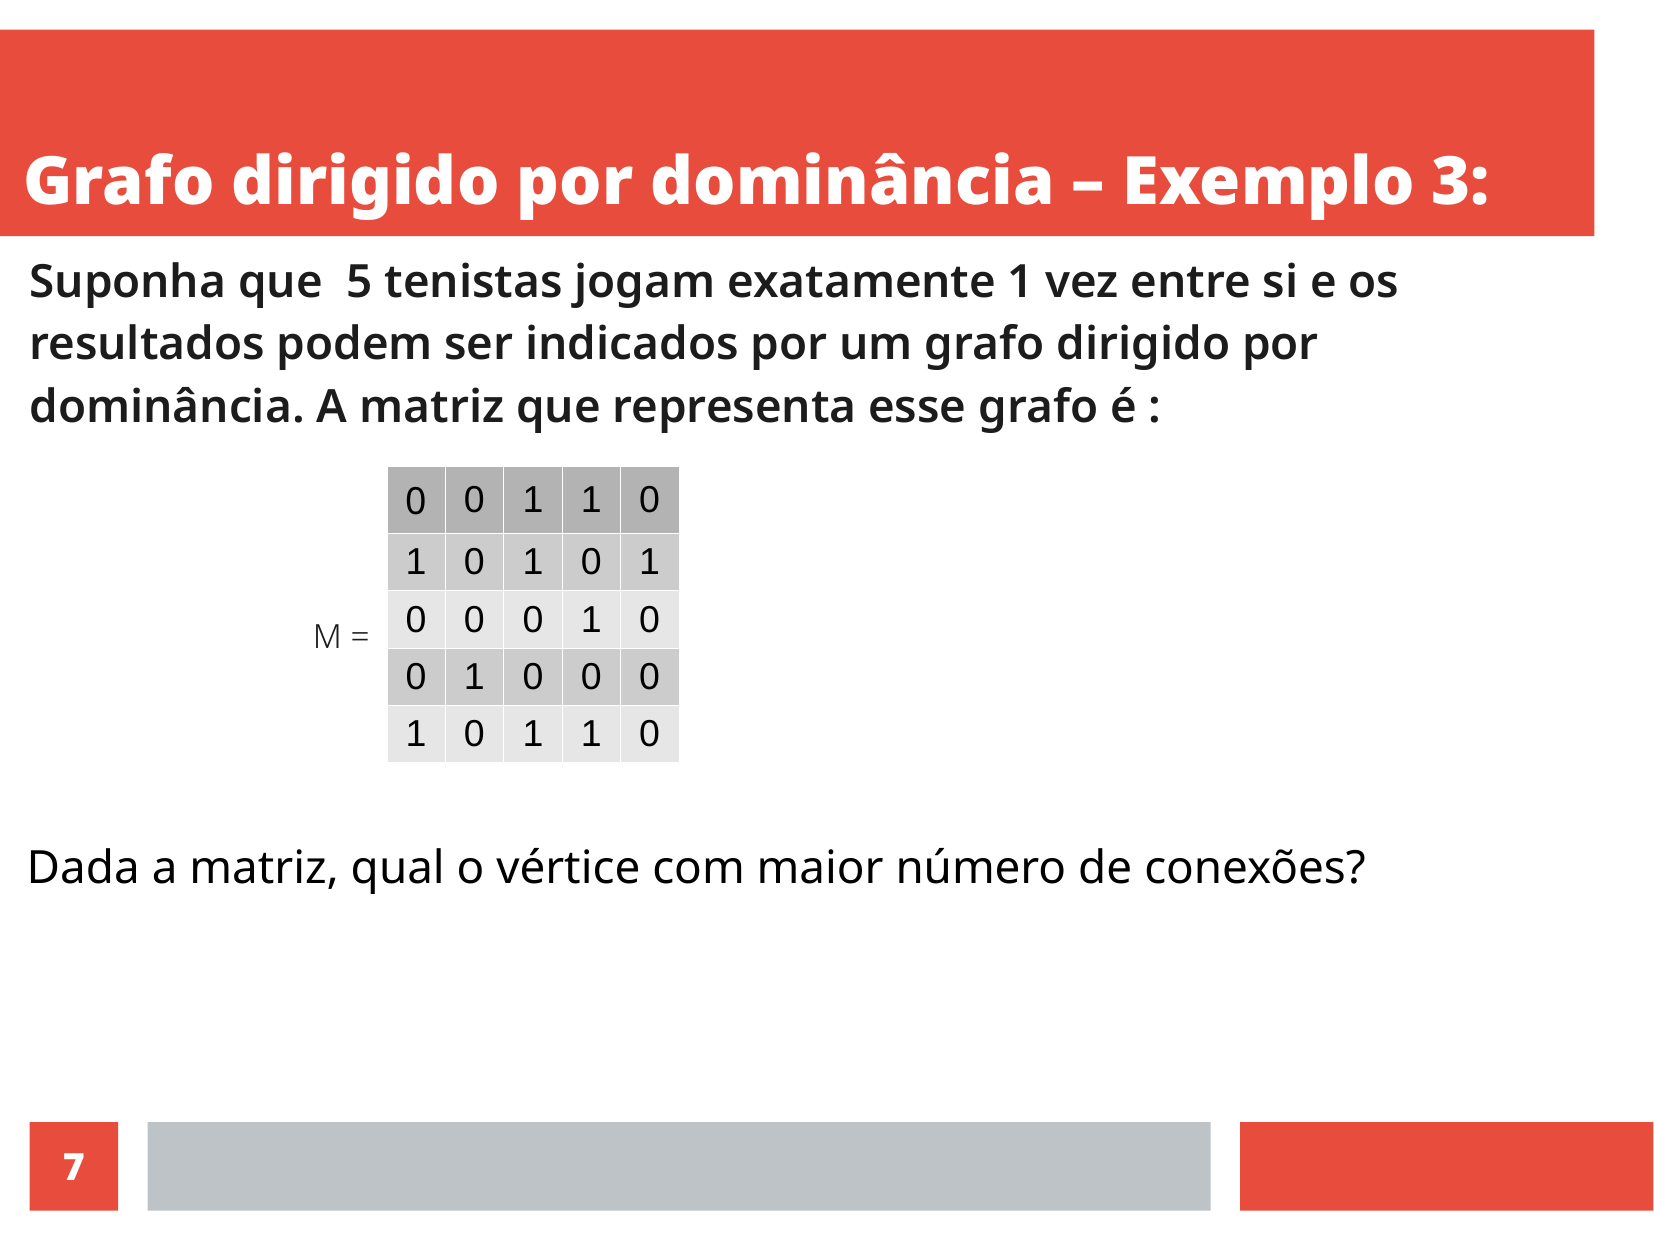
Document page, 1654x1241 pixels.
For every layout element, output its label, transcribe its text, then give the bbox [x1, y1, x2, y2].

table_header 0 [621, 467, 679, 533]
table_cell 0 [446, 591, 503, 648]
table_cell 0 [563, 534, 620, 590]
table_cell 0 [504, 591, 562, 648]
table_header 1 [504, 467, 562, 533]
table_header 1 [563, 467, 620, 533]
table_cell 0 [446, 534, 503, 590]
table_cell 0 [621, 649, 679, 705]
table_cell 0 [388, 591, 445, 648]
table_cell 0 [446, 706, 503, 762]
table_header 0 [446, 467, 503, 533]
table_cell 0 [563, 649, 620, 705]
table_cell 1 [504, 706, 562, 762]
table_cell 0 [621, 591, 679, 648]
table_cell 1 [446, 649, 503, 705]
table_cell 0 [388, 649, 445, 705]
text_box Dada a matriz, qual o vértice com maior número de conexões? [11, 826, 1382, 1031]
table_header 0 [388, 467, 445, 533]
table_cell 1 [388, 534, 445, 590]
table_cell 1 [621, 534, 679, 590]
table_cell 1 [388, 706, 445, 762]
table_cell 0 [504, 649, 562, 705]
table_cell 1 [563, 591, 620, 648]
list Suponha que 5 tenistas jogam exatamente 1 vez entre si e os resultados podem ser indicados por um grafo dirigido por dominância. A matriz que representa esse grafo é : M = [29, 248, 1560, 1081]
table_cell 1 [504, 534, 562, 590]
title Grafo dirigido por dominância – Exemplo 3: [23, 76, 1560, 225]
table_cell 0 [621, 706, 679, 762]
table_cell 1 [563, 706, 620, 762]
